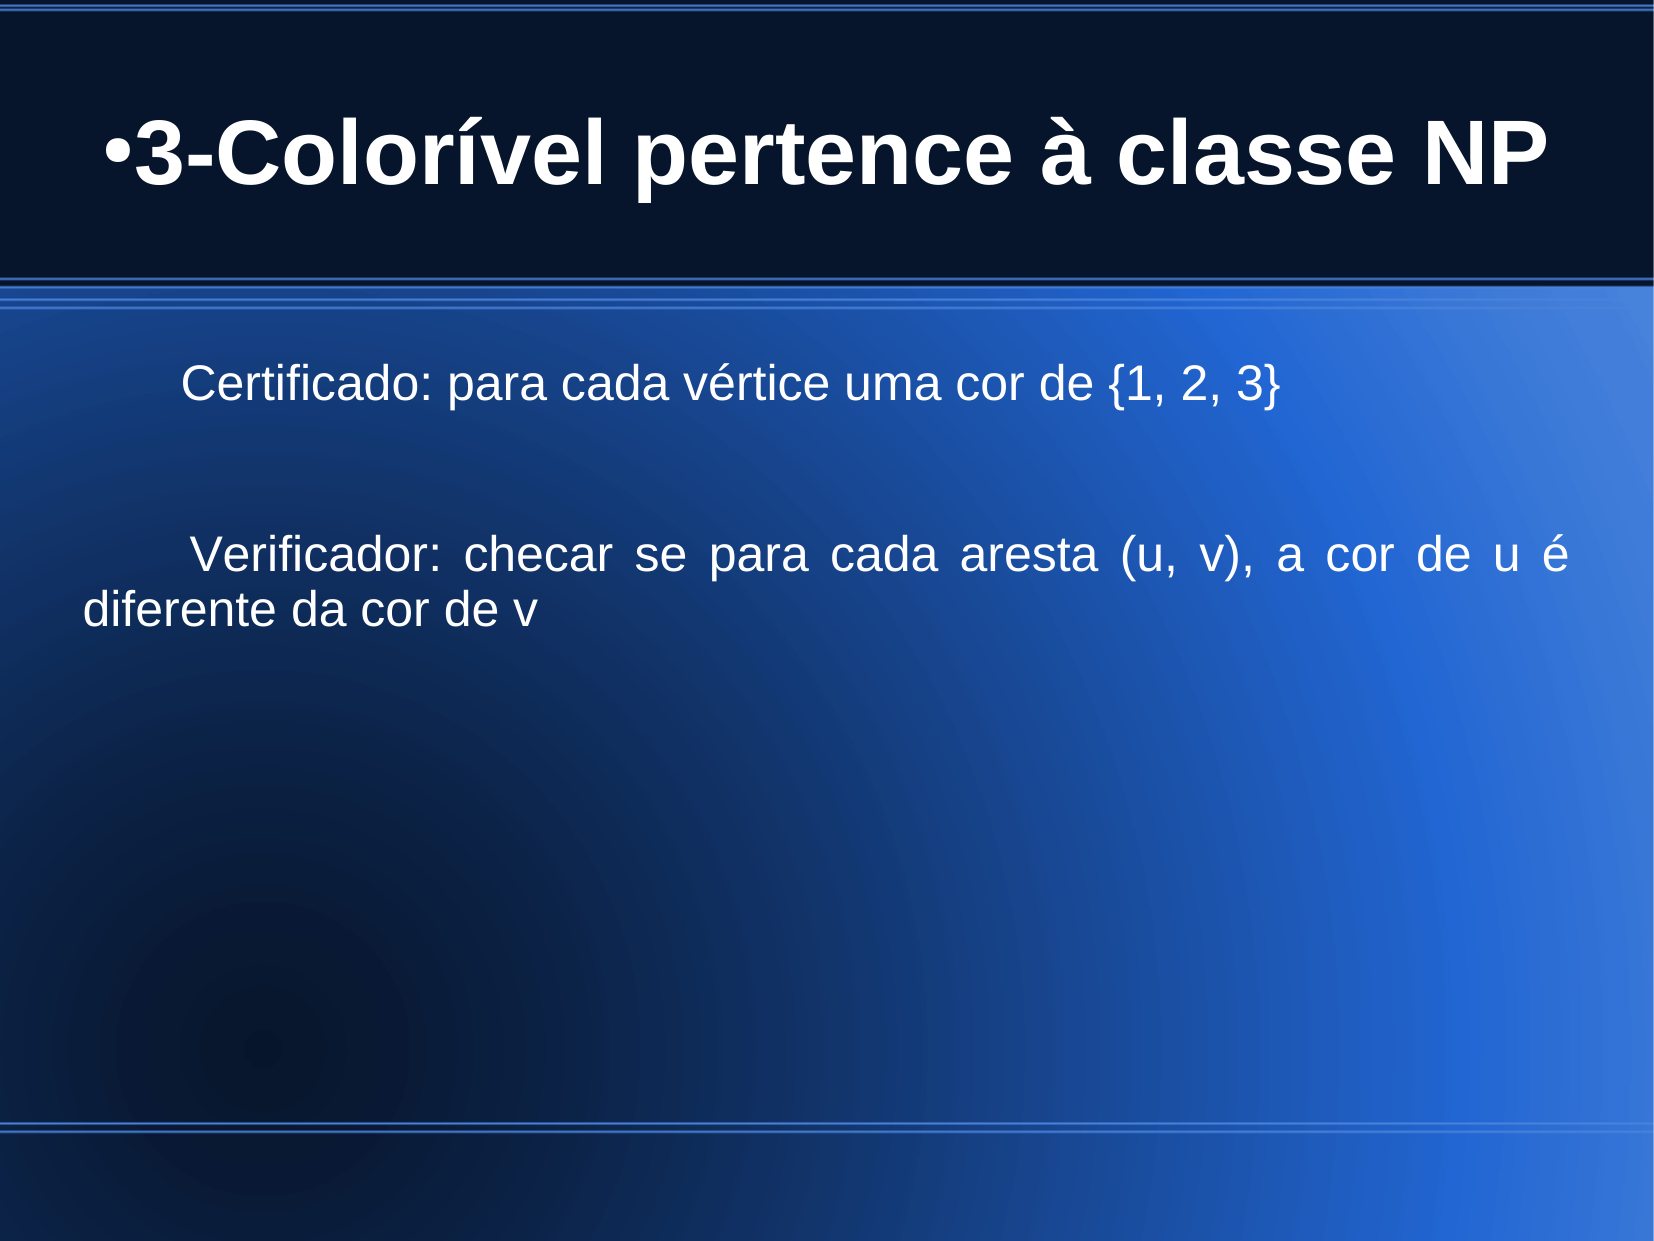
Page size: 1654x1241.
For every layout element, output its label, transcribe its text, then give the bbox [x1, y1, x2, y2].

list Certificado: para cada vértice uma cor de {1, 2, 3} Verificador: checar se para cada aresta (u, v), a cor de u é diferente da cor de v [82, 355, 1571, 1075]
picture [0, 0, 1654, 1241]
title 3-Colorível pertence à classe NP [82, 49, 1571, 257]
